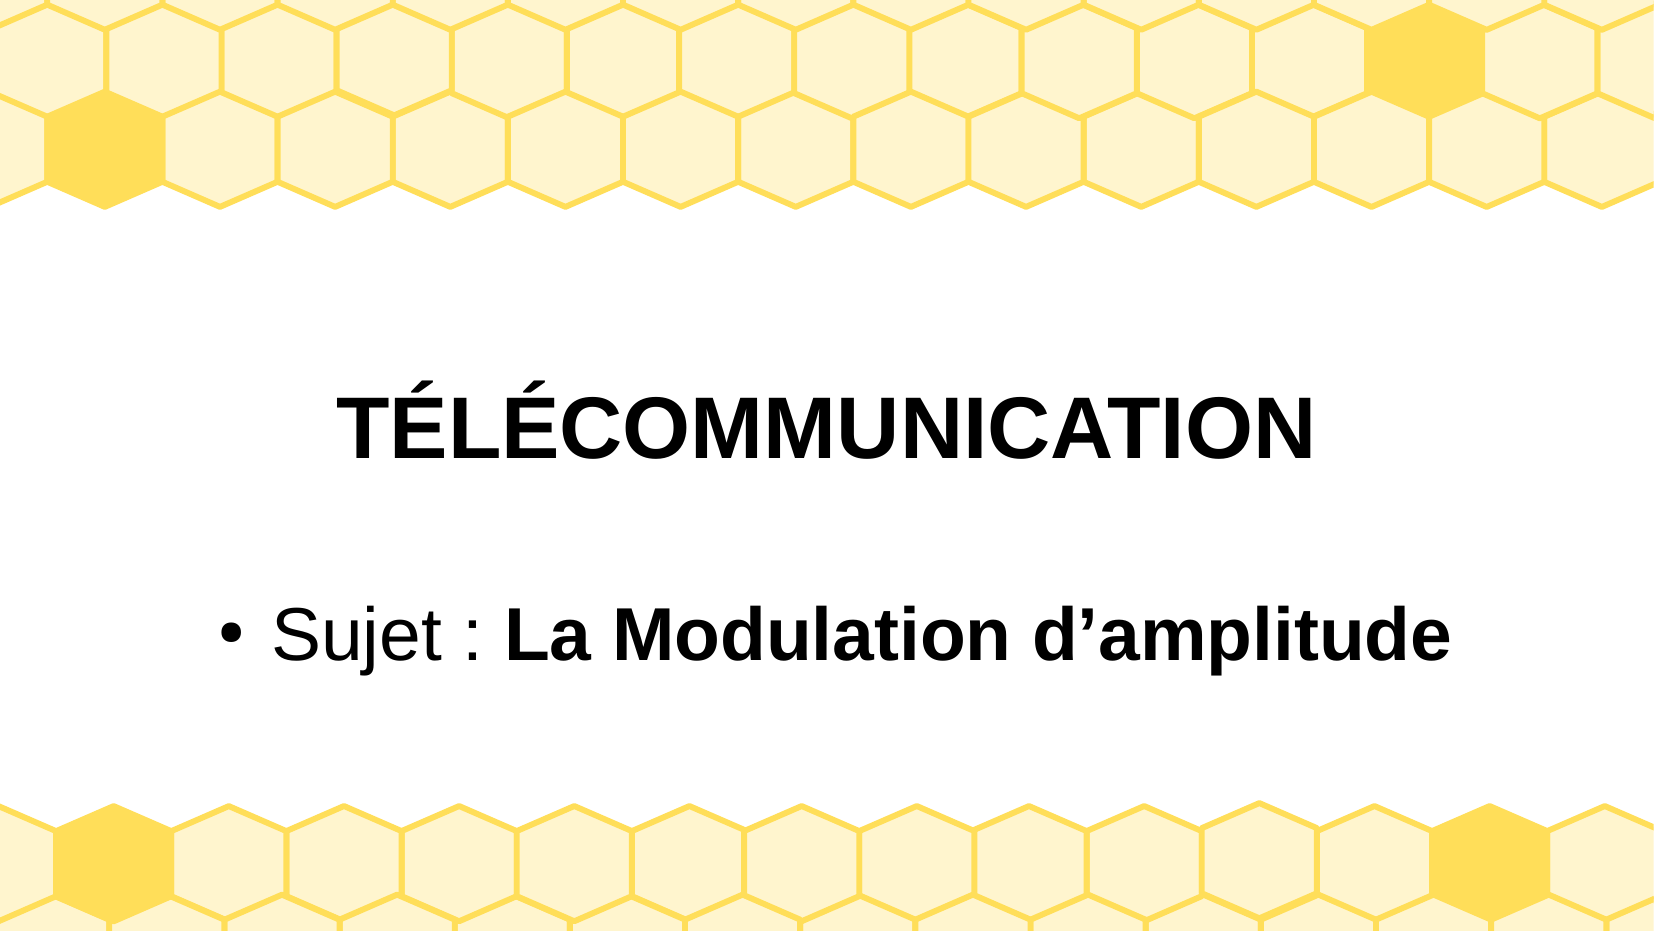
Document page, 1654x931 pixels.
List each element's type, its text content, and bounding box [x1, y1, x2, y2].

subtitle Sujet : La Modulation d’amplitude [88, 561, 1565, 709]
title TÉLÉCOMMUNICATION [88, 324, 1565, 532]
